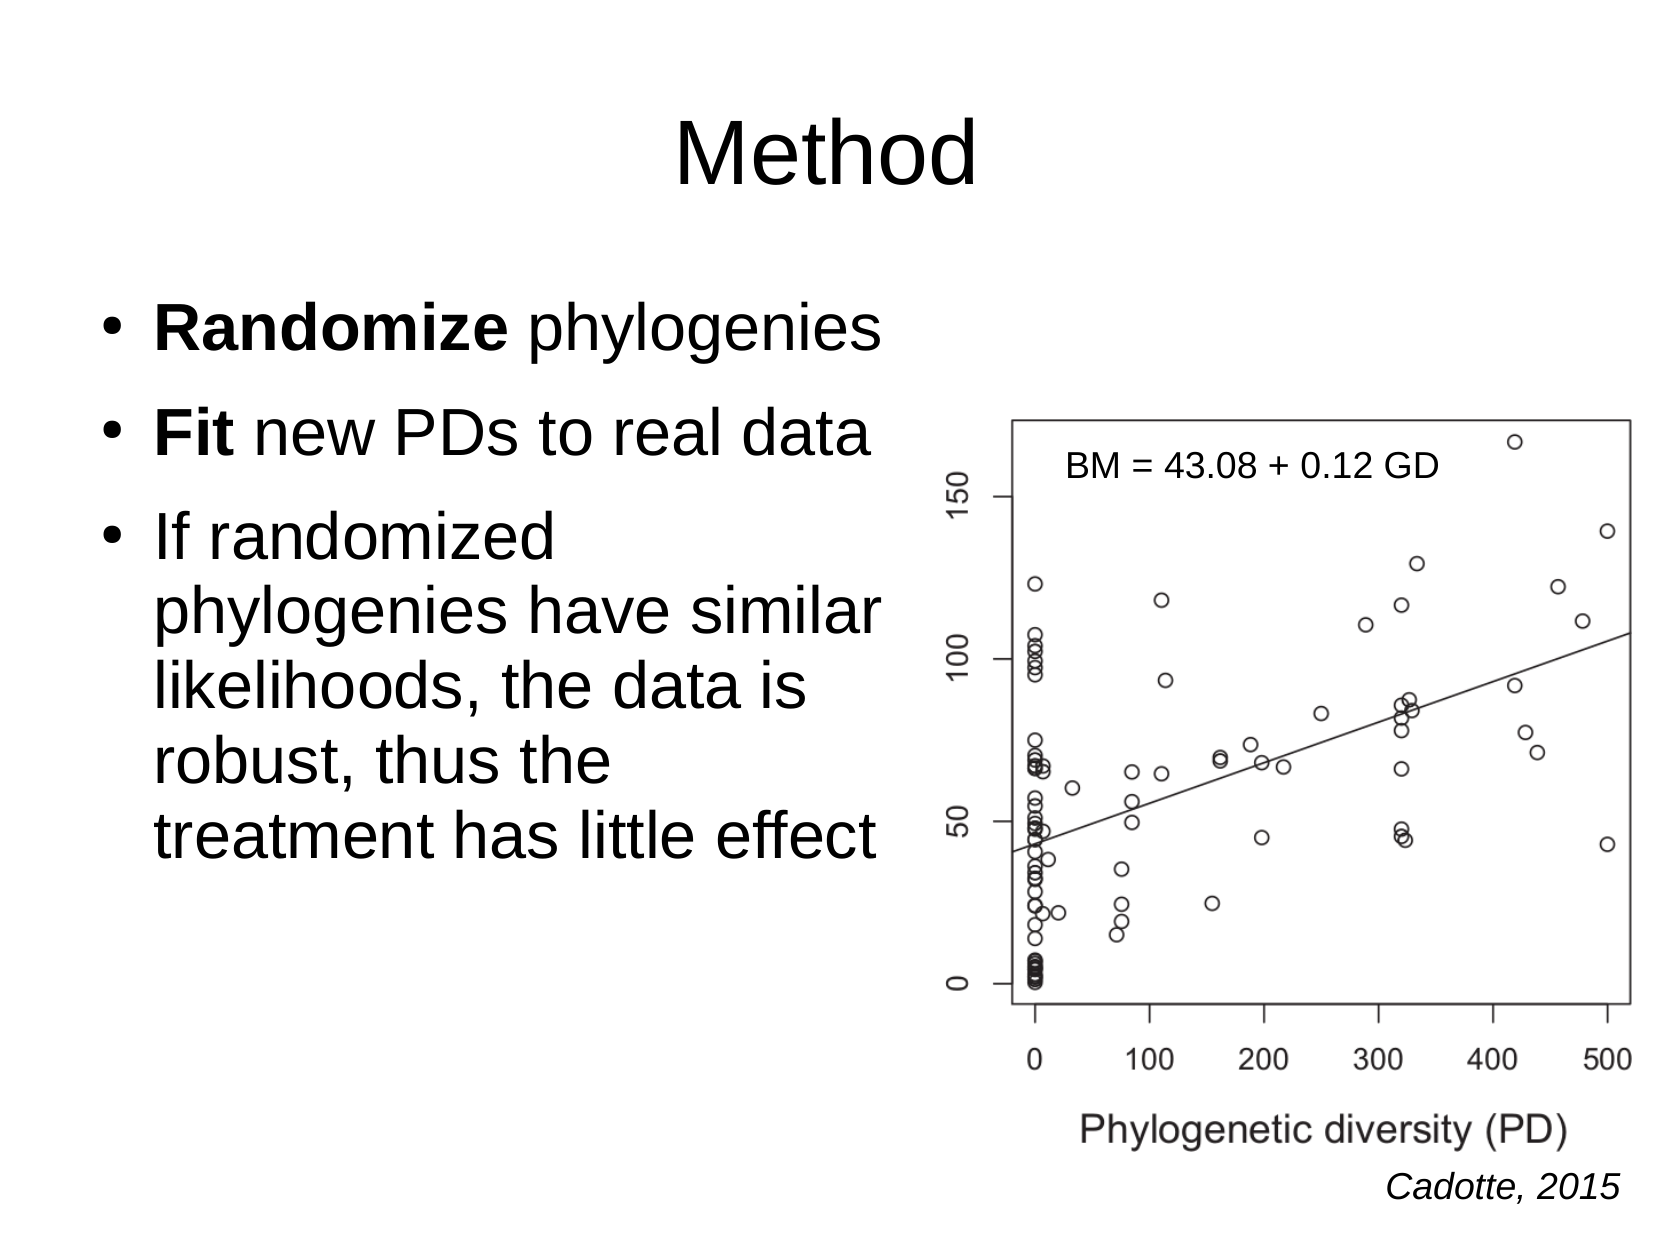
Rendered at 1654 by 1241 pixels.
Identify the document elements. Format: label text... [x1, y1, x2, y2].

list Randomize phylogenies Fit new PDs to real data If randomized phylogenies have similar likelihoods, the data is robust, thus the treatment has little effect [82, 290, 886, 1201]
picture [945, 419, 1632, 1152]
text_box Cadotte, 2015 [1370, 1158, 1636, 1216]
text_box BM = 43.08 + 0.12 GD [1024, 428, 1445, 504]
title Method [82, 49, 1571, 257]
